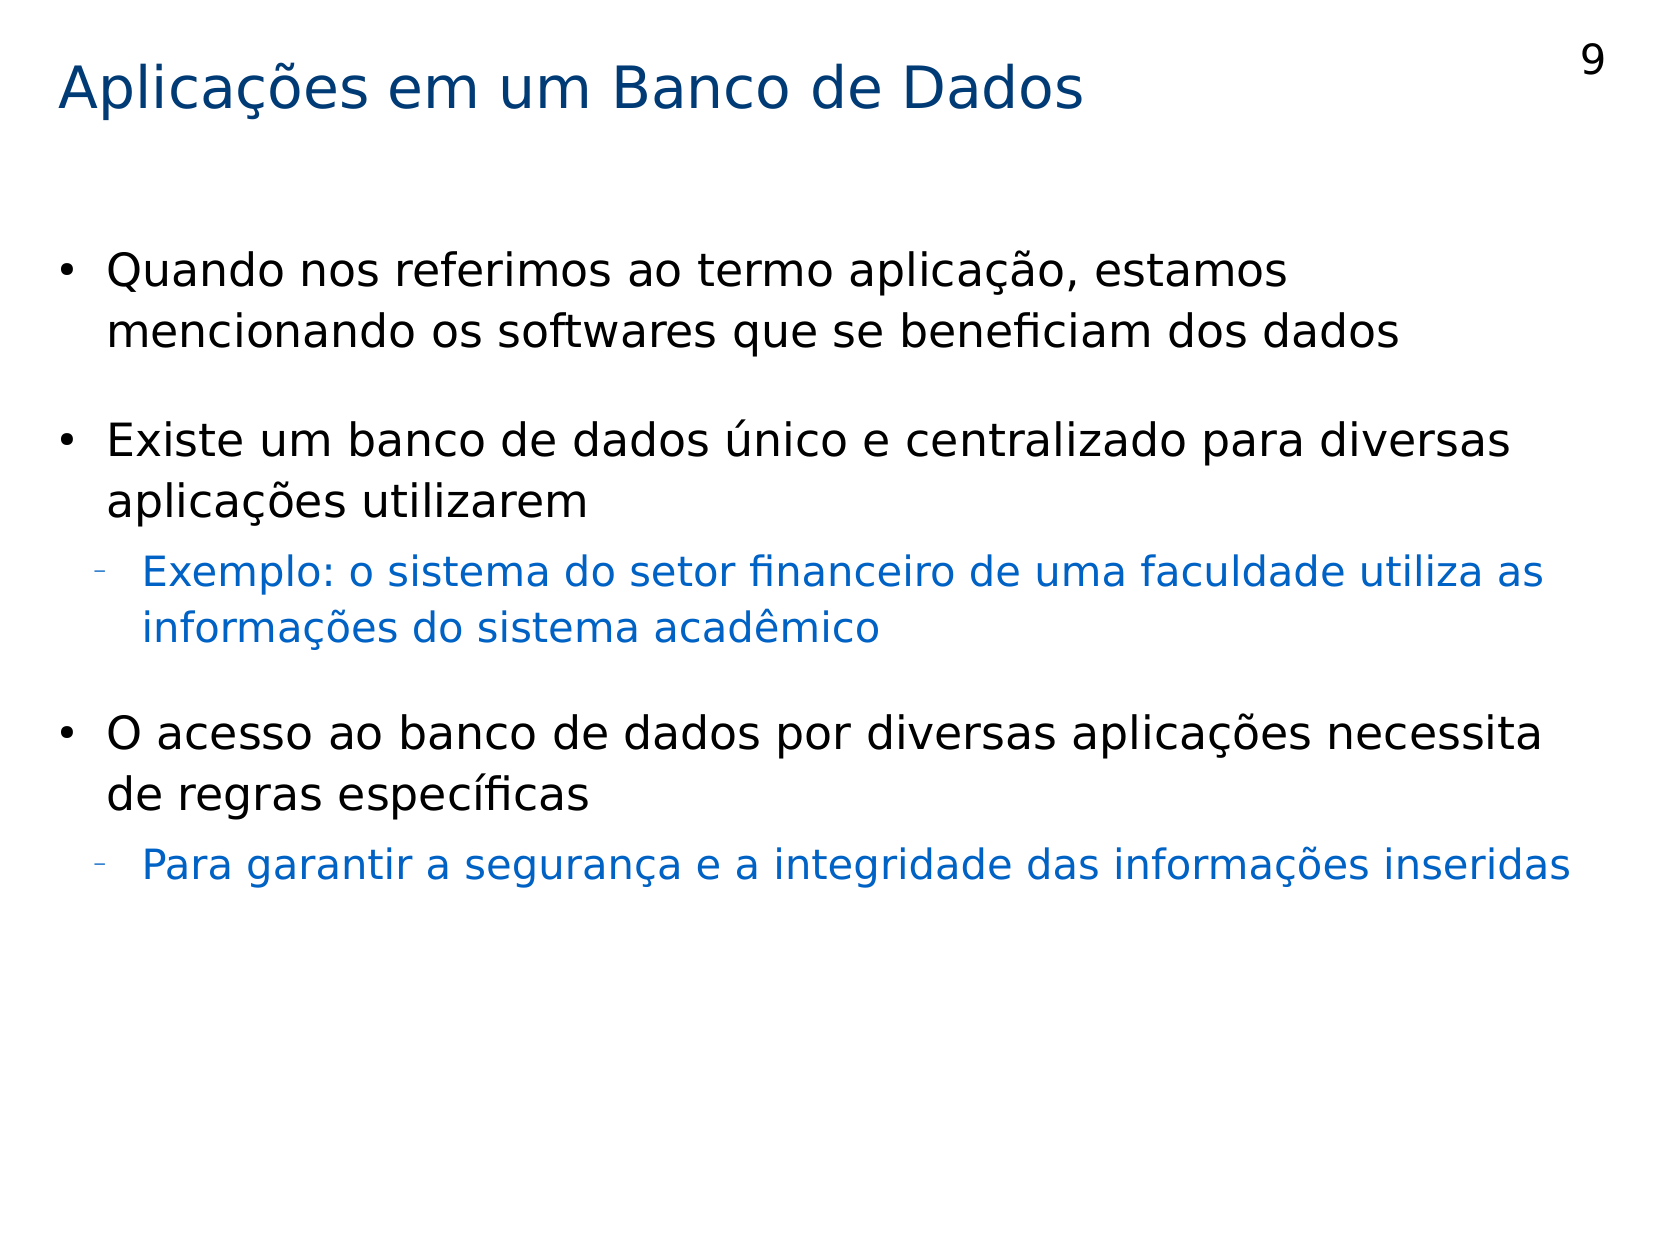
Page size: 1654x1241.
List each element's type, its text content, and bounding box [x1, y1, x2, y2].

title Aplicações em um Banco de Dados [59, 29, 1506, 148]
list Quando nos referimos ao termo aplicação, estamos mencionando os softwares que se beneficiam dos dados Existe um banco de dados único e centralizado para diversas aplicações utilizarem Exemplo: o sistema do setor financeiro de uma faculdade utiliza as informações do sistema acadêmico O acesso ao banco de dados por diversas aplicações necessita de regras específicas Para garantir a segurança e a integridade das informações inseridas [59, 236, 1595, 1211]
